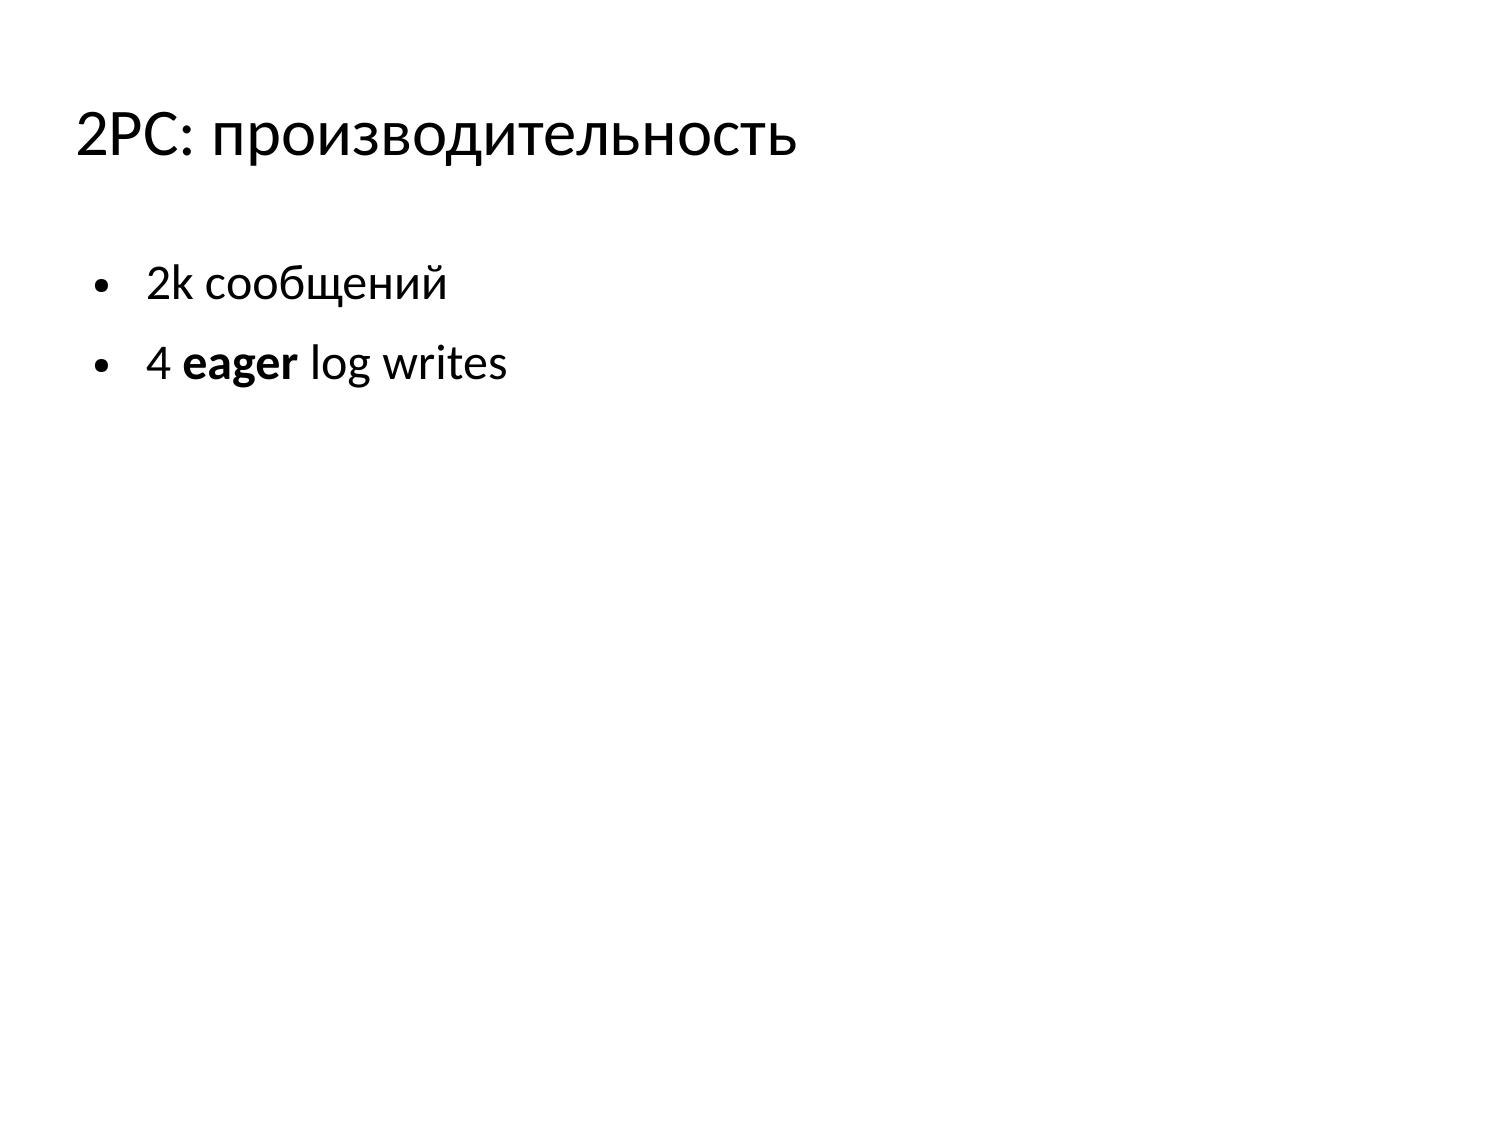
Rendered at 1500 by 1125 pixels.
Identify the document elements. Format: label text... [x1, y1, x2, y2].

title 2PC: производительность [75, 45, 1425, 233]
list 2k сообщений 4 eager log writes [75, 262, 1425, 1005]
